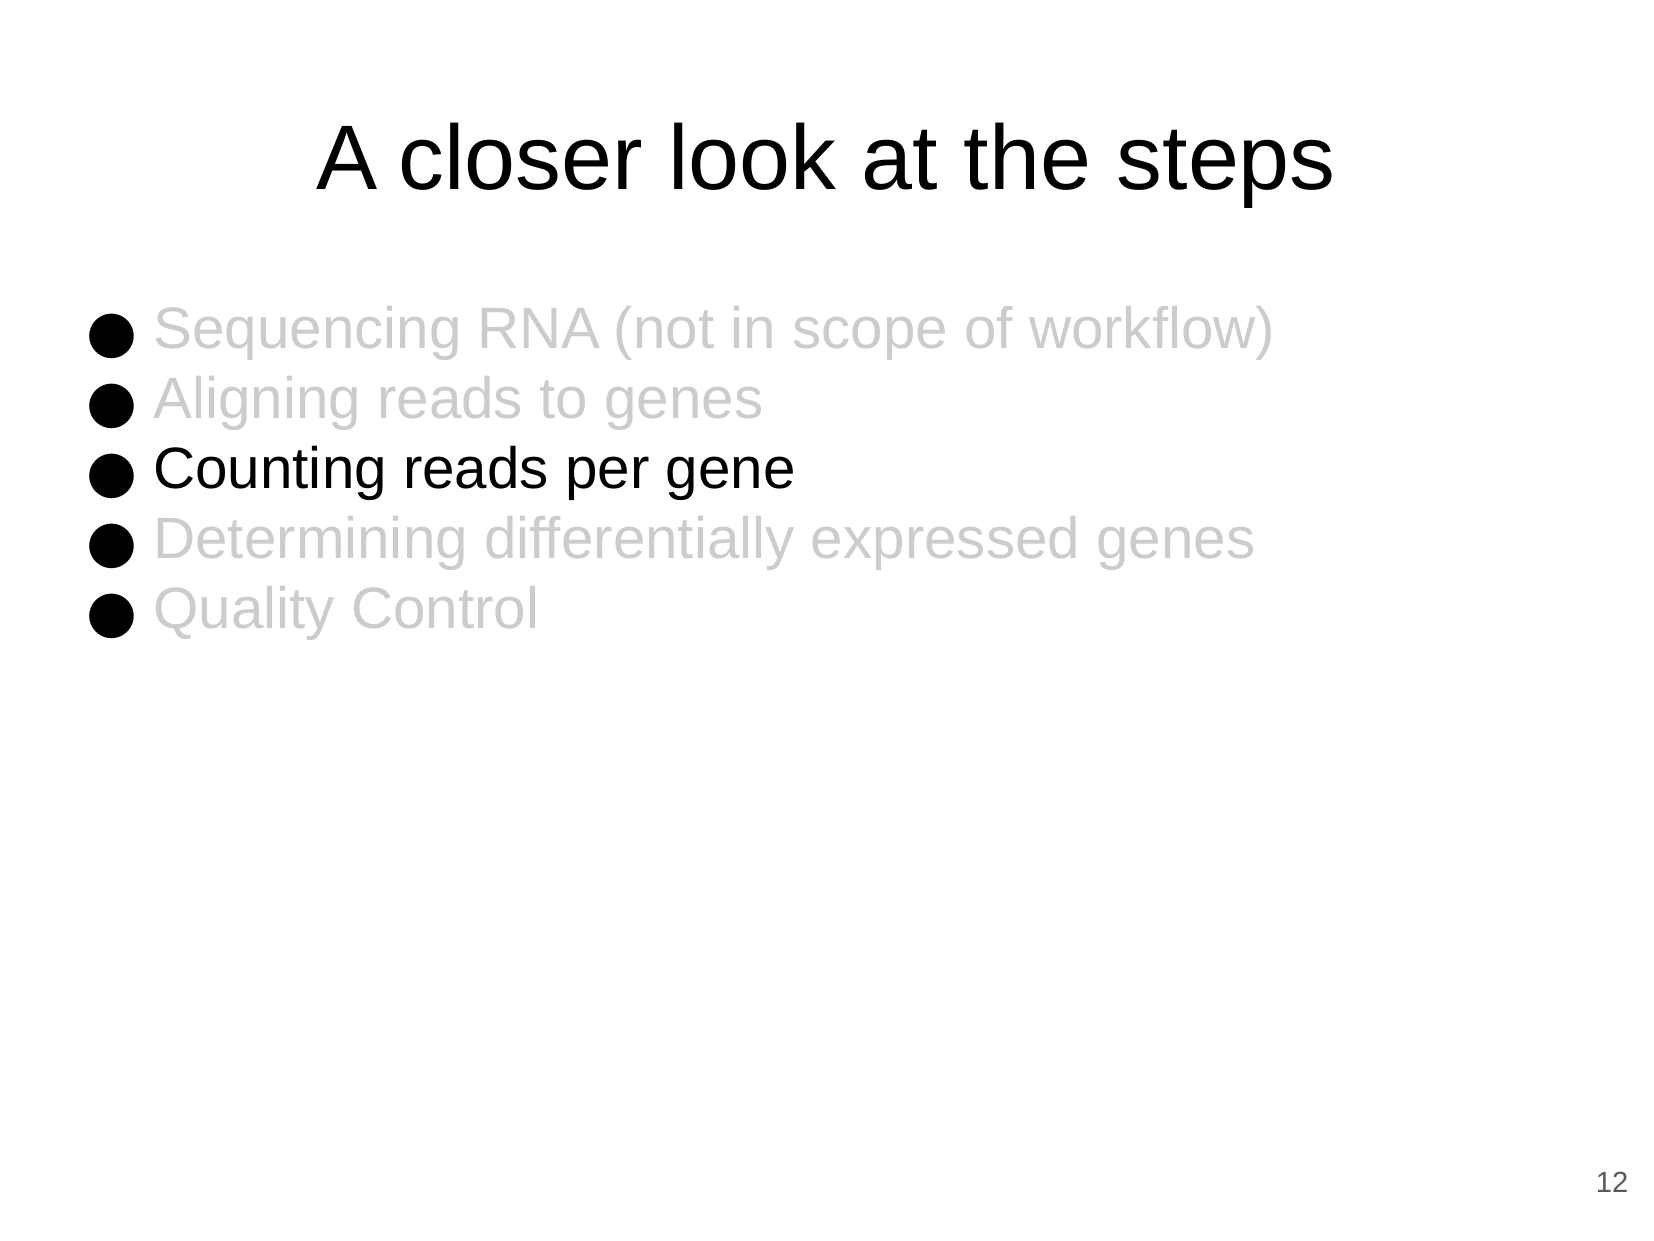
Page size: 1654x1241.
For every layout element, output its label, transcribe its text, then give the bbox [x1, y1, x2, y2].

text_box Sequencing RNA (not in scope of workflow) Aligning reads to genes Counting reads per gene Determining differentially expressed genes Quality Control [82, 290, 1571, 1010]
slide_number <number> [1547, 1145, 1647, 1241]
text_box A closer look at the steps [82, 49, 1571, 257]
